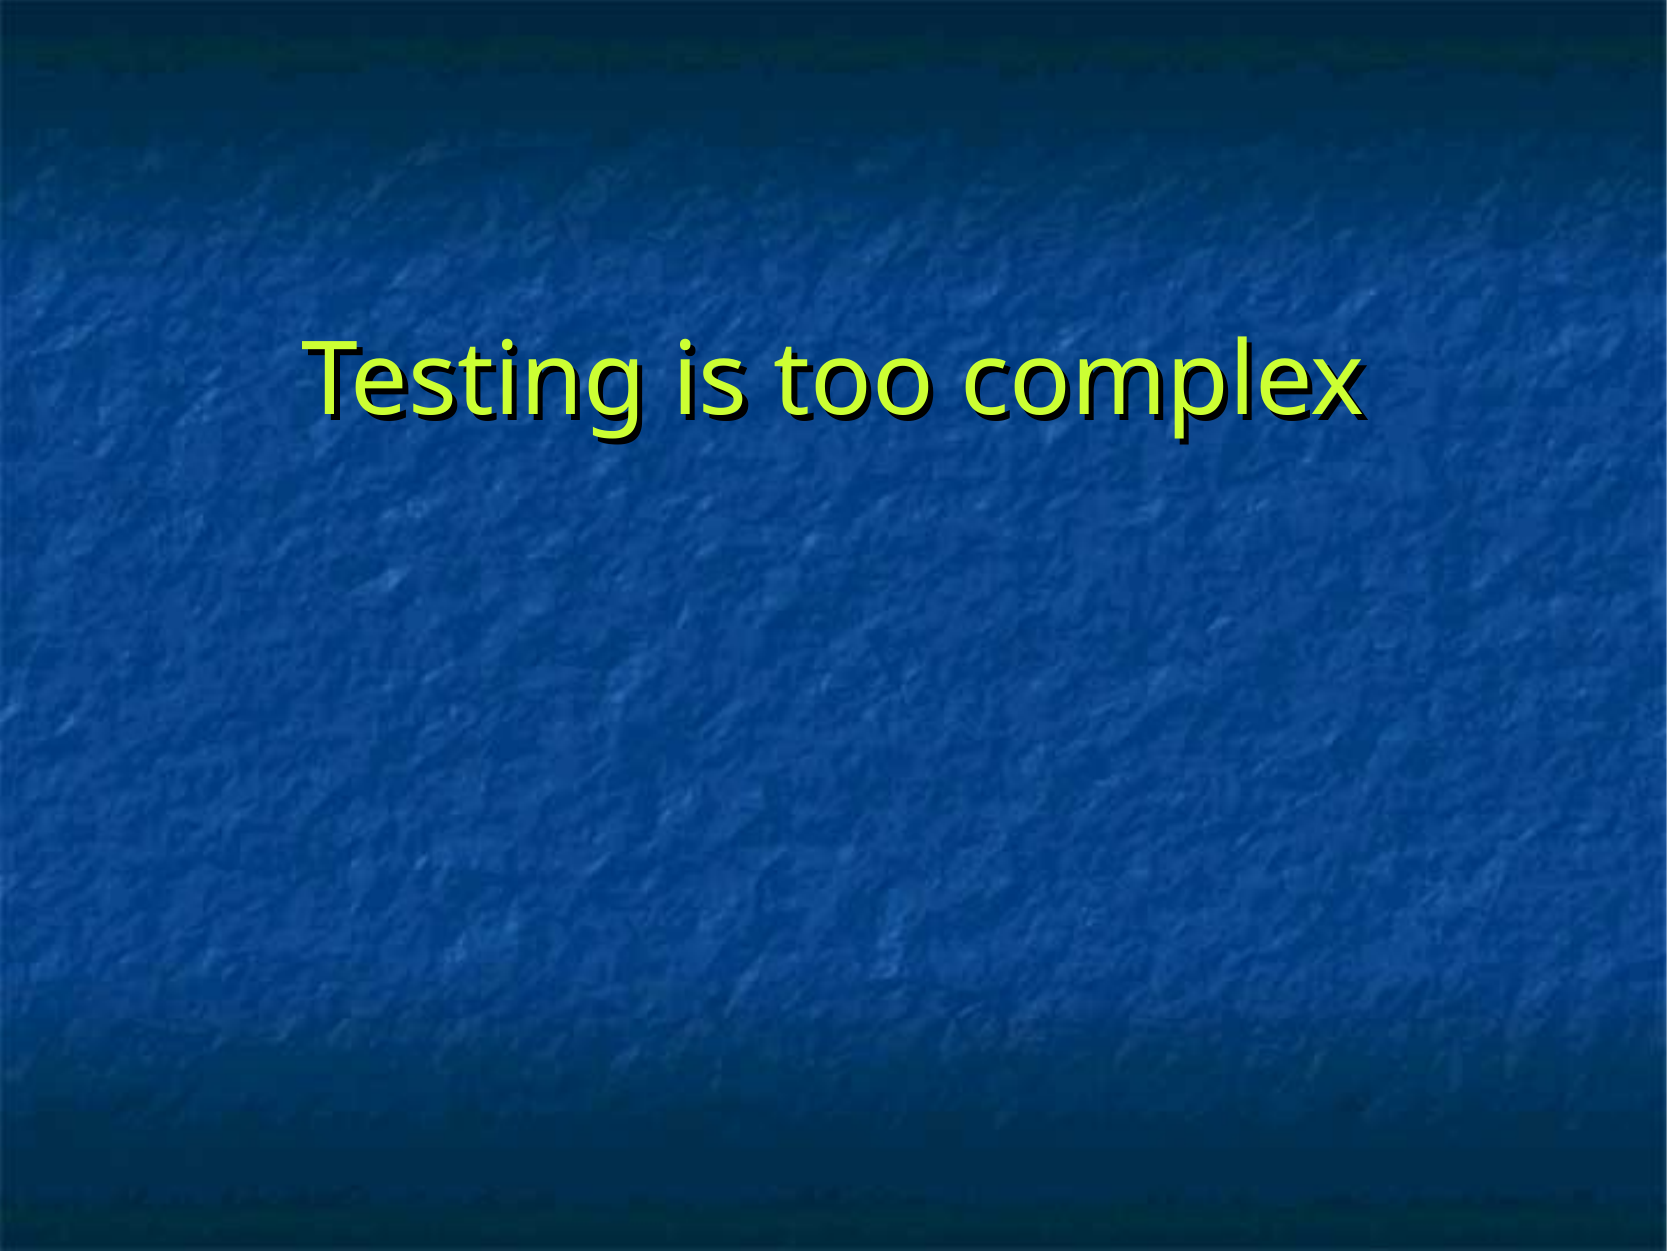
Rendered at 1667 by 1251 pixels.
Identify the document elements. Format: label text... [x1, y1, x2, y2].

title Testing is too complex [125, 305, 1542, 640]
picture [0, 0, 1667, 1251]
